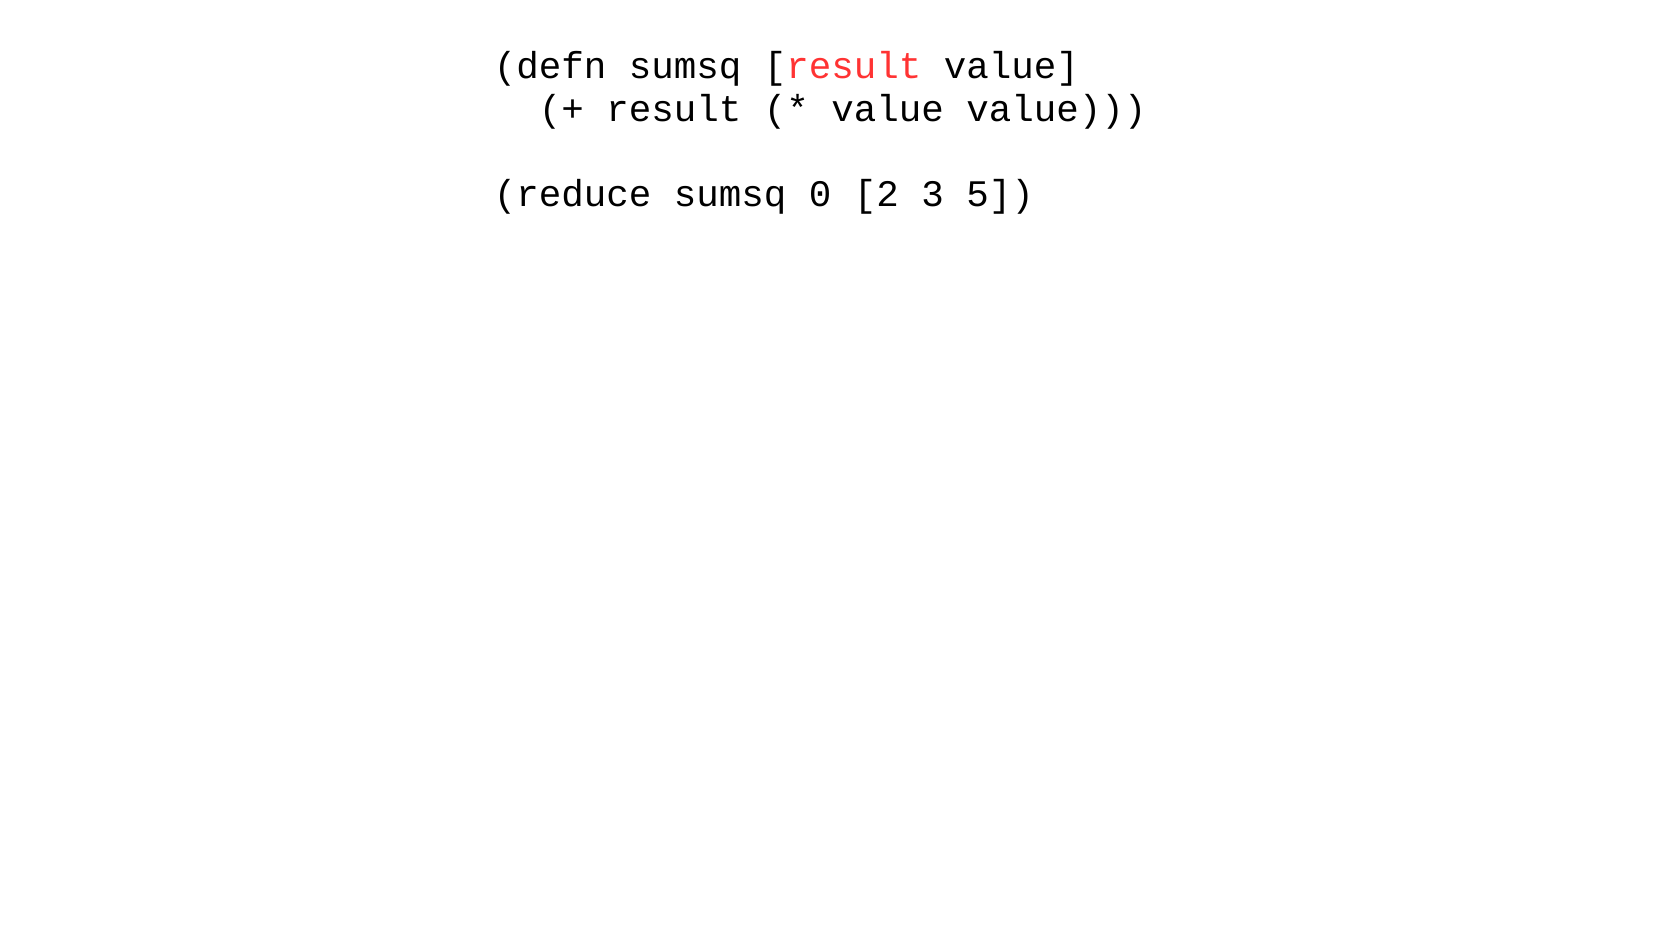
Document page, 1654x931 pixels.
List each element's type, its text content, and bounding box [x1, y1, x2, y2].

text_box (defn sumsq [result value] (+ result (* value value))) (reduce sumsq 0 [2 3 5]) [478, 40, 1175, 226]
